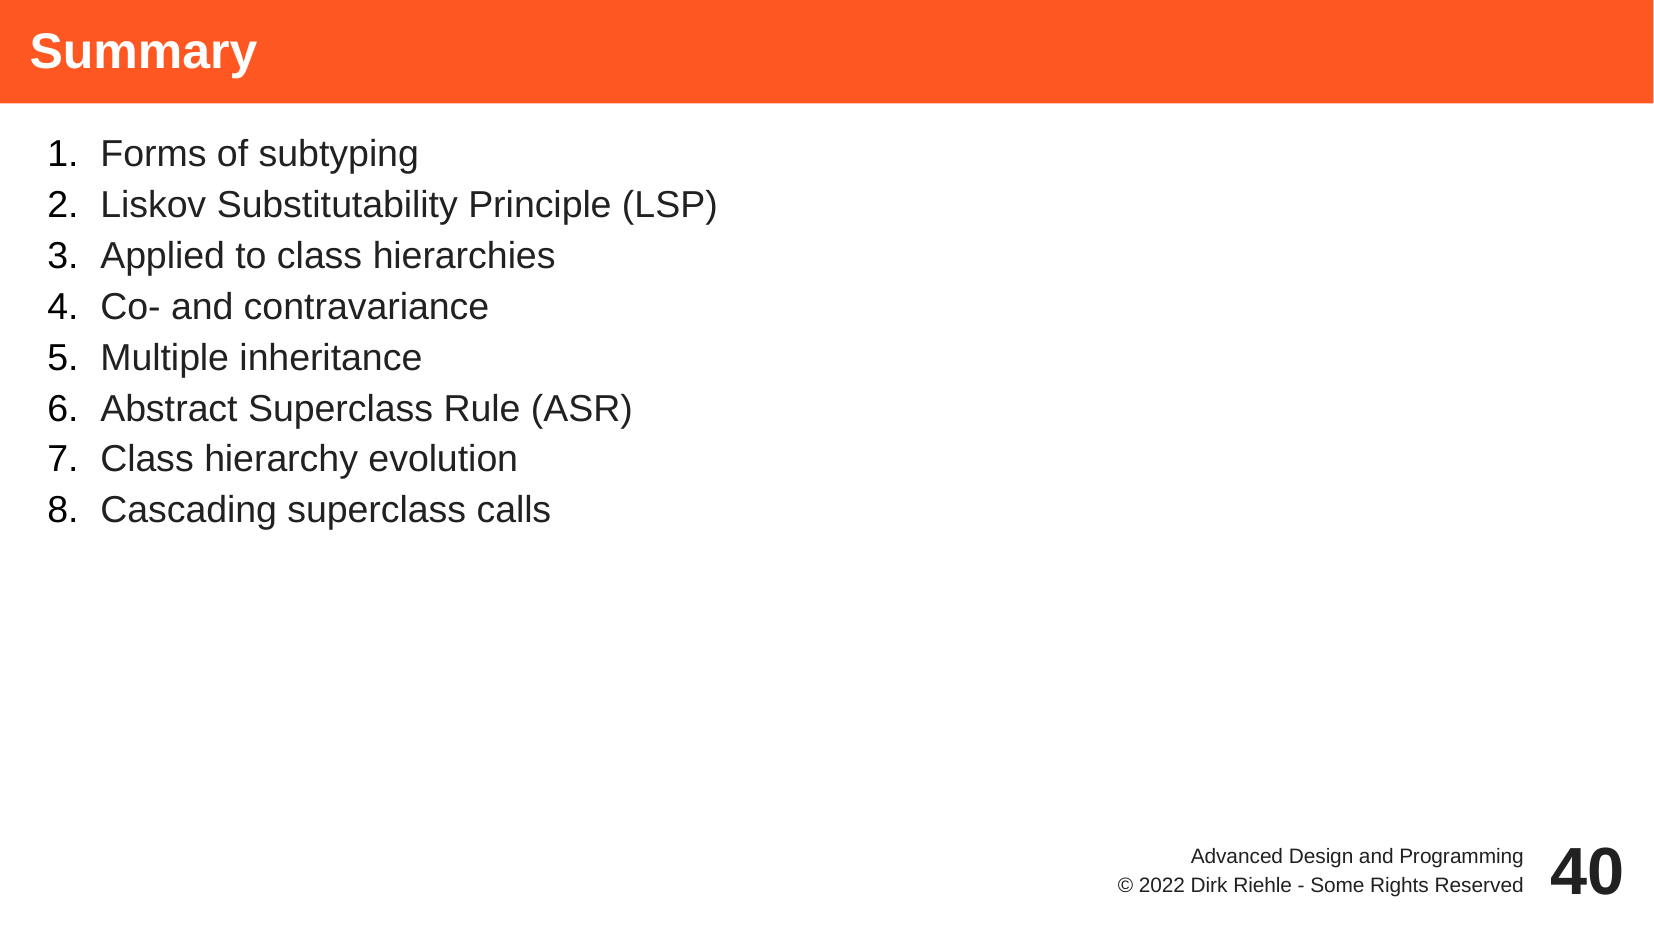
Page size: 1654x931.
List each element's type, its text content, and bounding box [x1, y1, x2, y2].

title Summary [0, 0, 1654, 104]
list Forms of subtyping Liskov Substitutability Principle (LSP) Applied to class hierarchies Co- and contravariance Multiple inheritance Abstract Superclass Rule (ASR) Class hierarchy evolution Cascading superclass calls [29, 132, 1625, 813]
